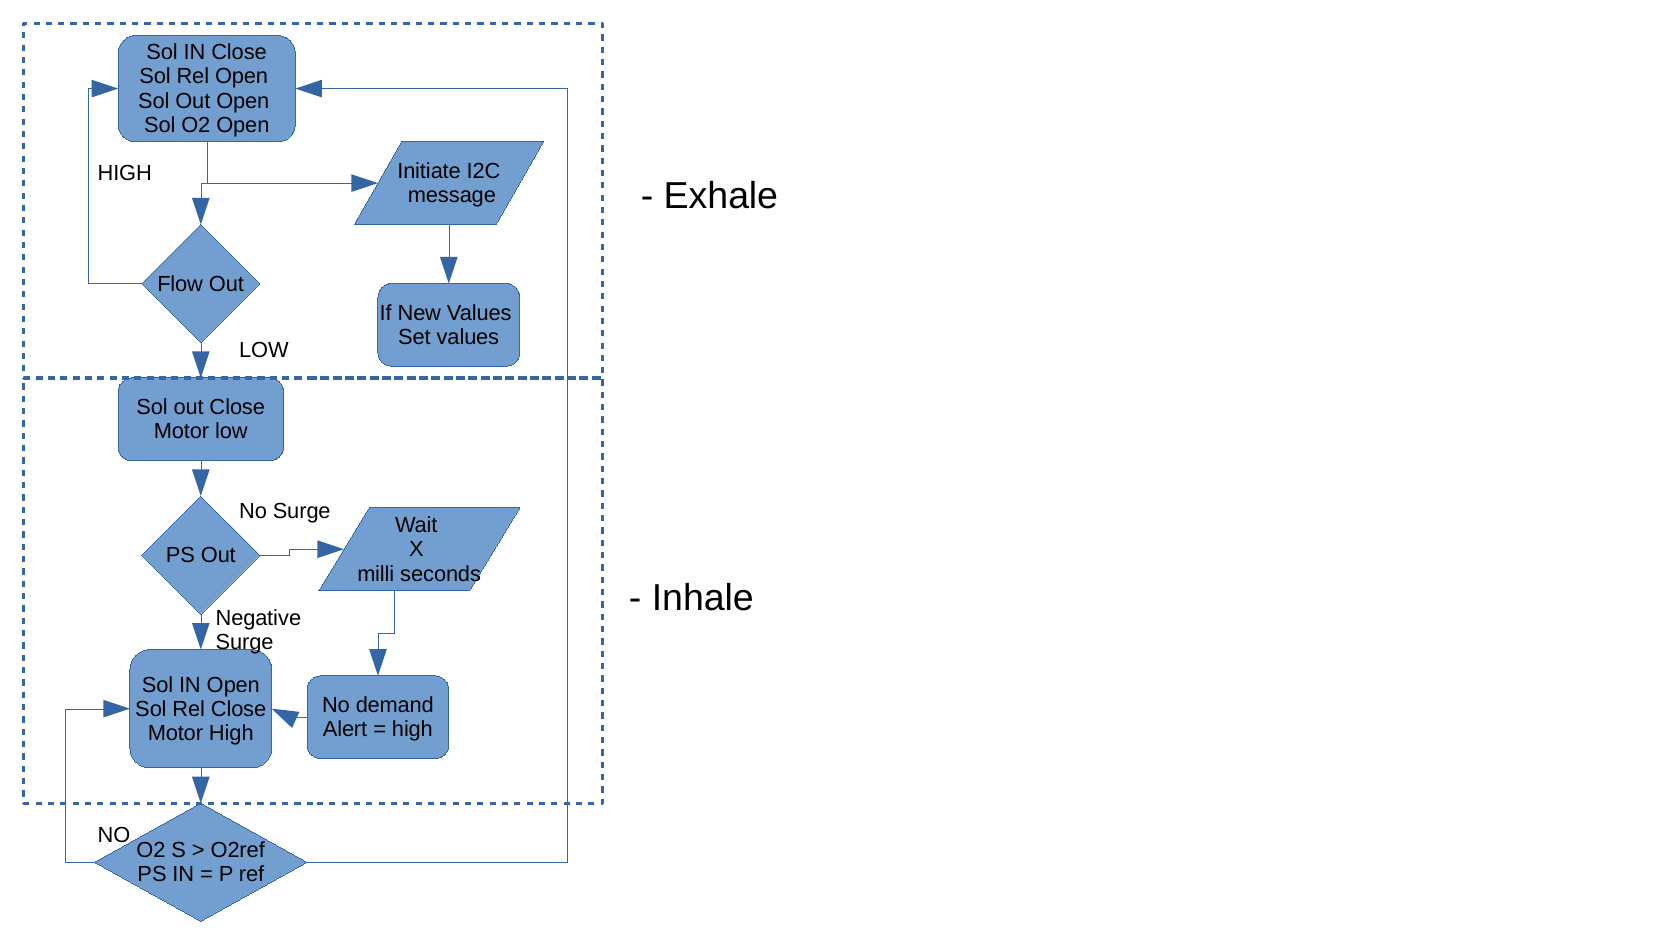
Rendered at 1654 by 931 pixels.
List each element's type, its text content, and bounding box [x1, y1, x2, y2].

text_box - Inhale [614, 569, 851, 626]
text_box NO [82, 814, 189, 879]
text_box O2 S > O2ref PS IN = P ref [124, 804, 307, 922]
text_box - Exhale [625, 167, 863, 225]
text_box [23, 23, 603, 804]
